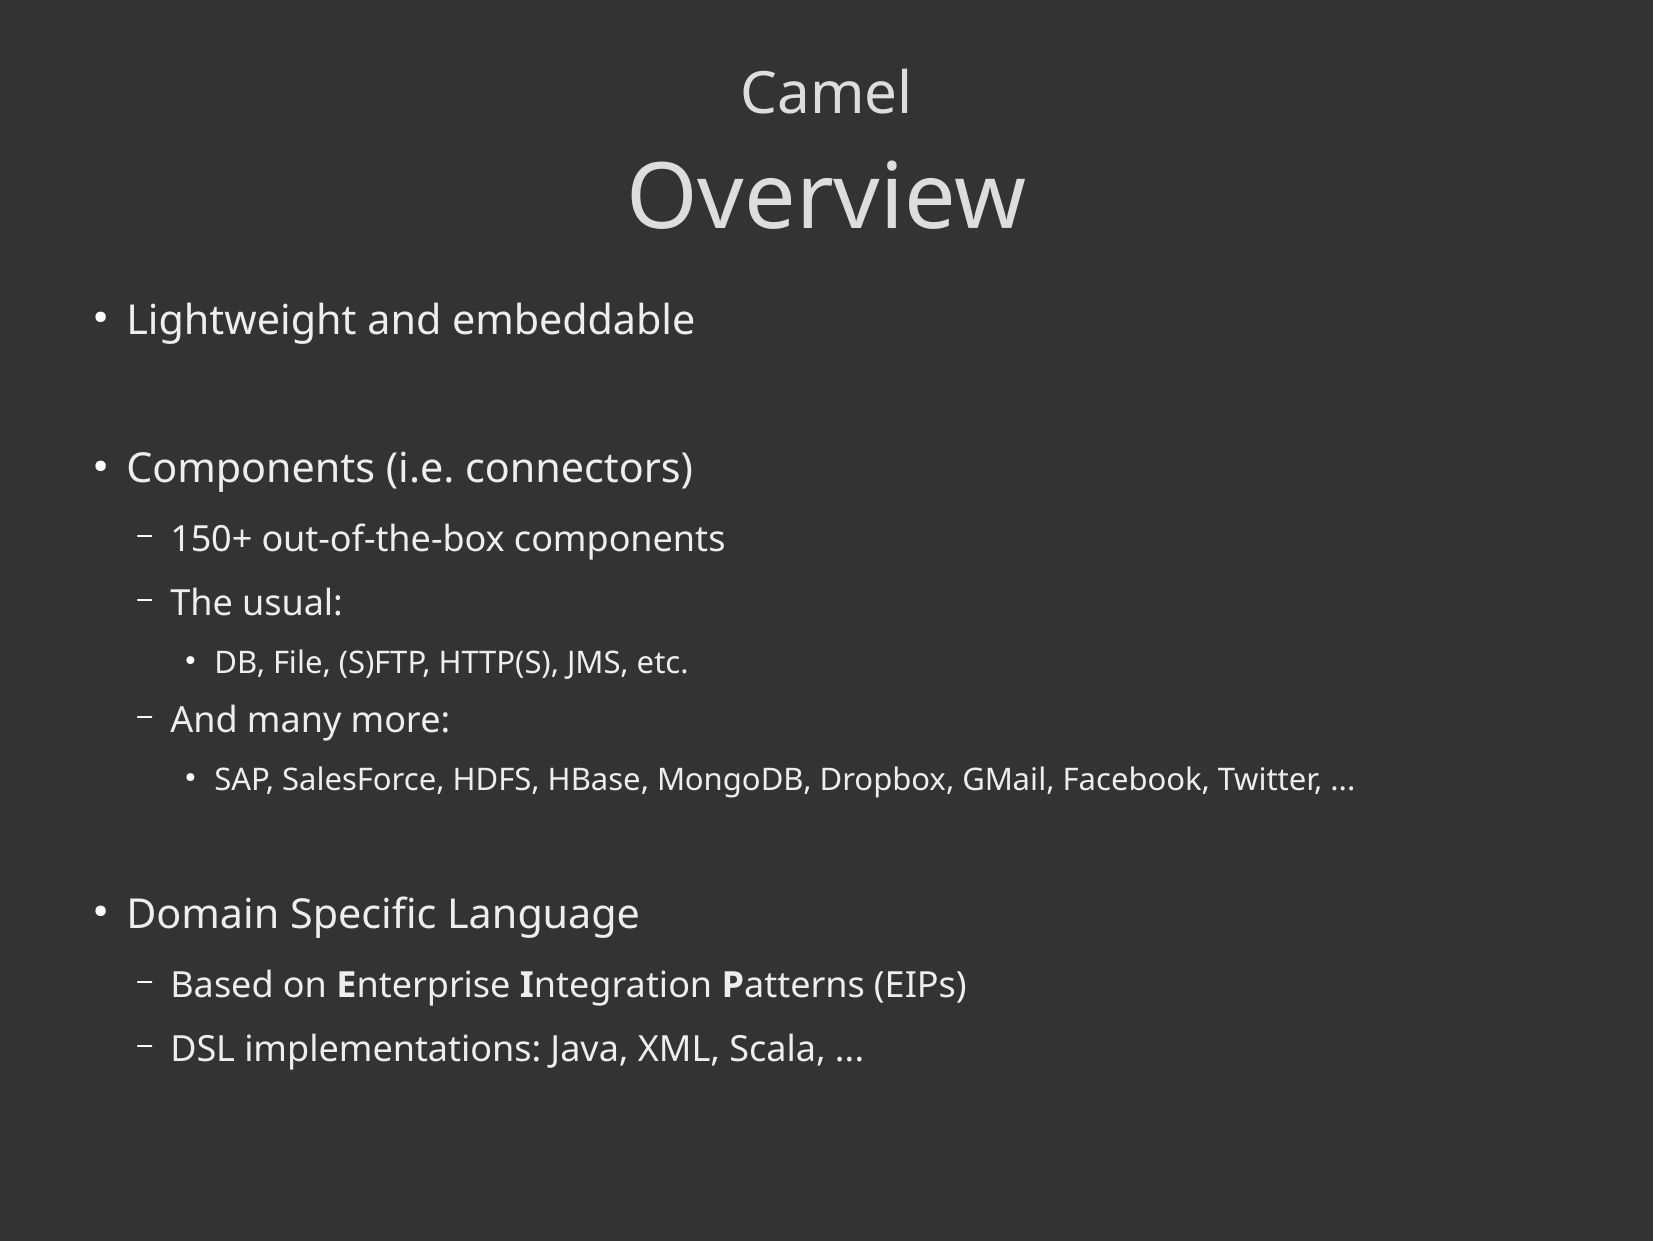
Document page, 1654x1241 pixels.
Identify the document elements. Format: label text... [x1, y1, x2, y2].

list Lightweight and embeddable Components (i.e. connectors) 150+ out-of-the-box components The usual: DB, File, (S)FTP, HTTP(S), JMS, etc. And many more: SAP, SalesForce, HDFS, HBase, MongoDB, Dropbox, GMail, Facebook, Twitter, ... Domain Specific Language Based on Enterprise Integration Patterns (EIPs) DSL implementations: Java, XML, Scala, ... [82, 290, 1571, 1081]
title Camel Overview [82, 49, 1571, 257]
